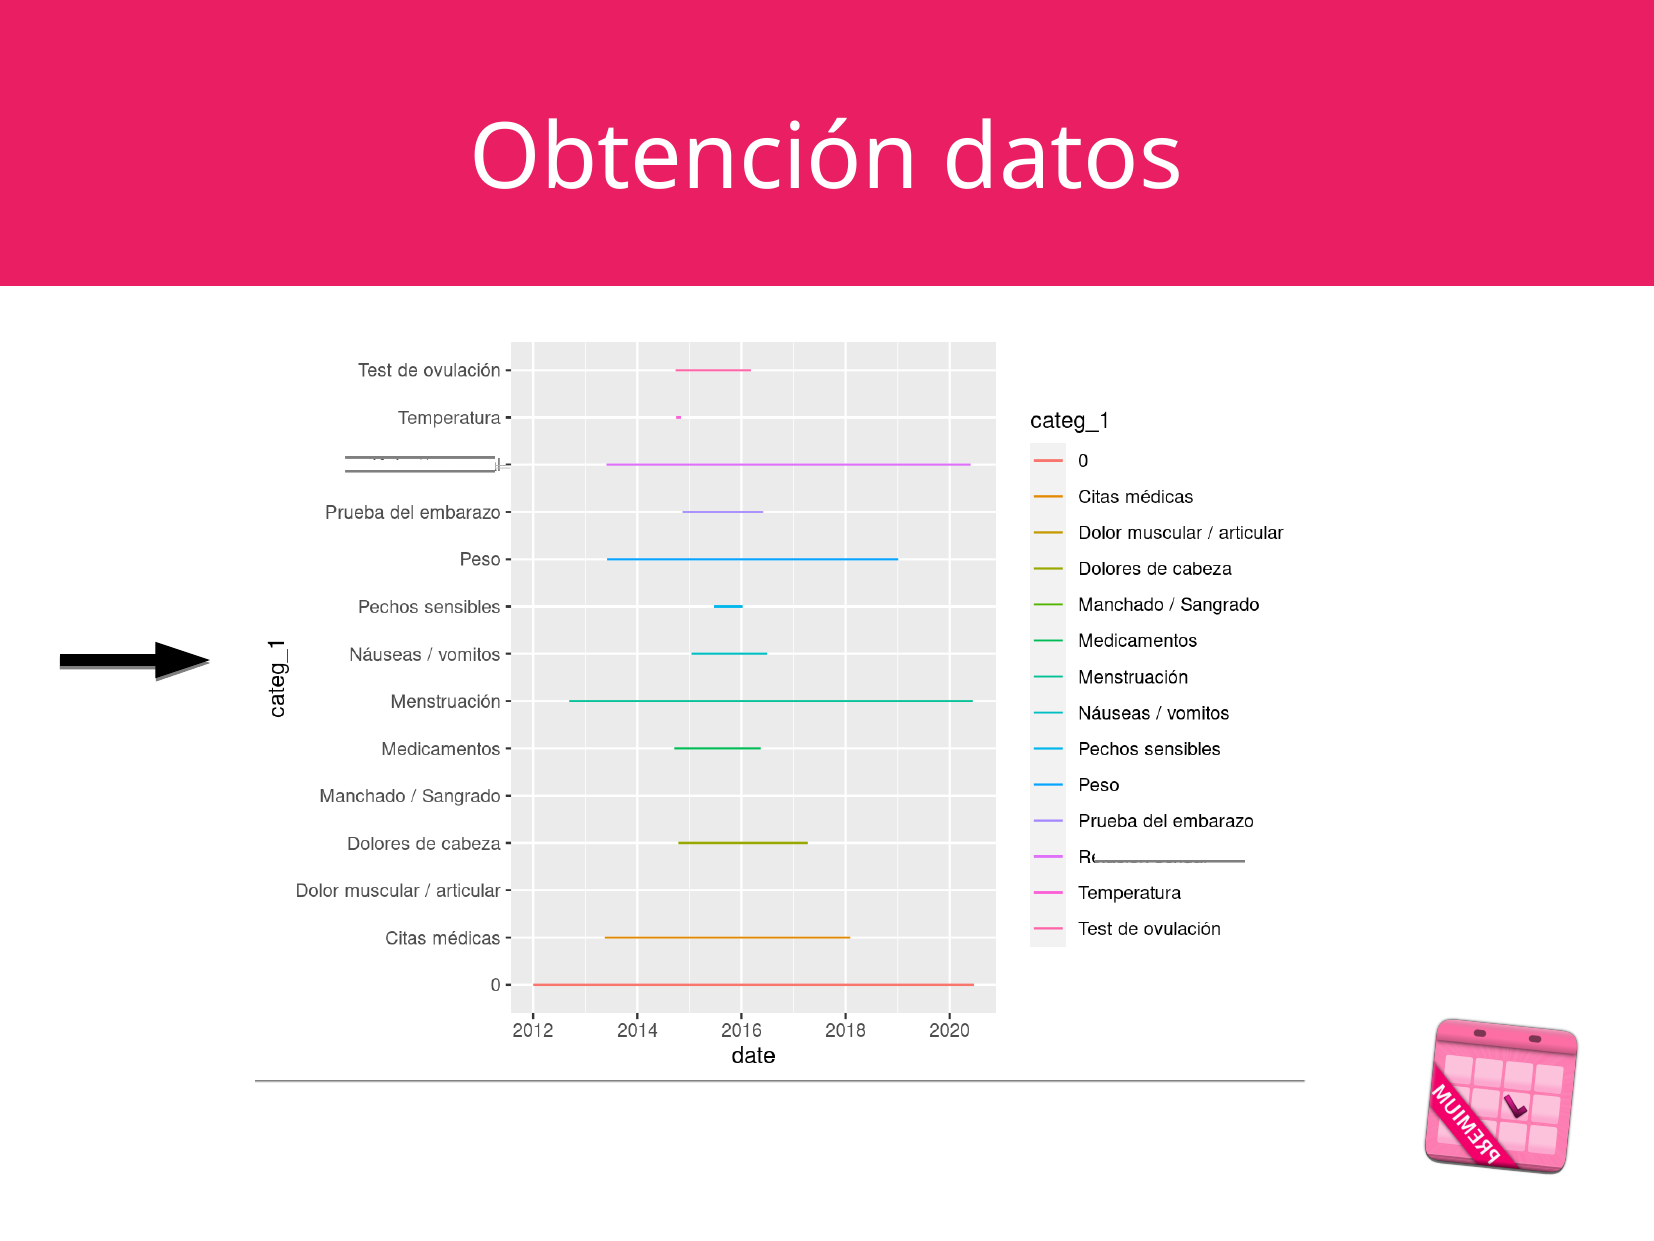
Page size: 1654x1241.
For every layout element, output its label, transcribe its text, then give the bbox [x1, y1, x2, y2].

title Obtención datos [82, 49, 1571, 257]
picture [255, 330, 1306, 1081]
picture [1410, 1004, 1592, 1187]
